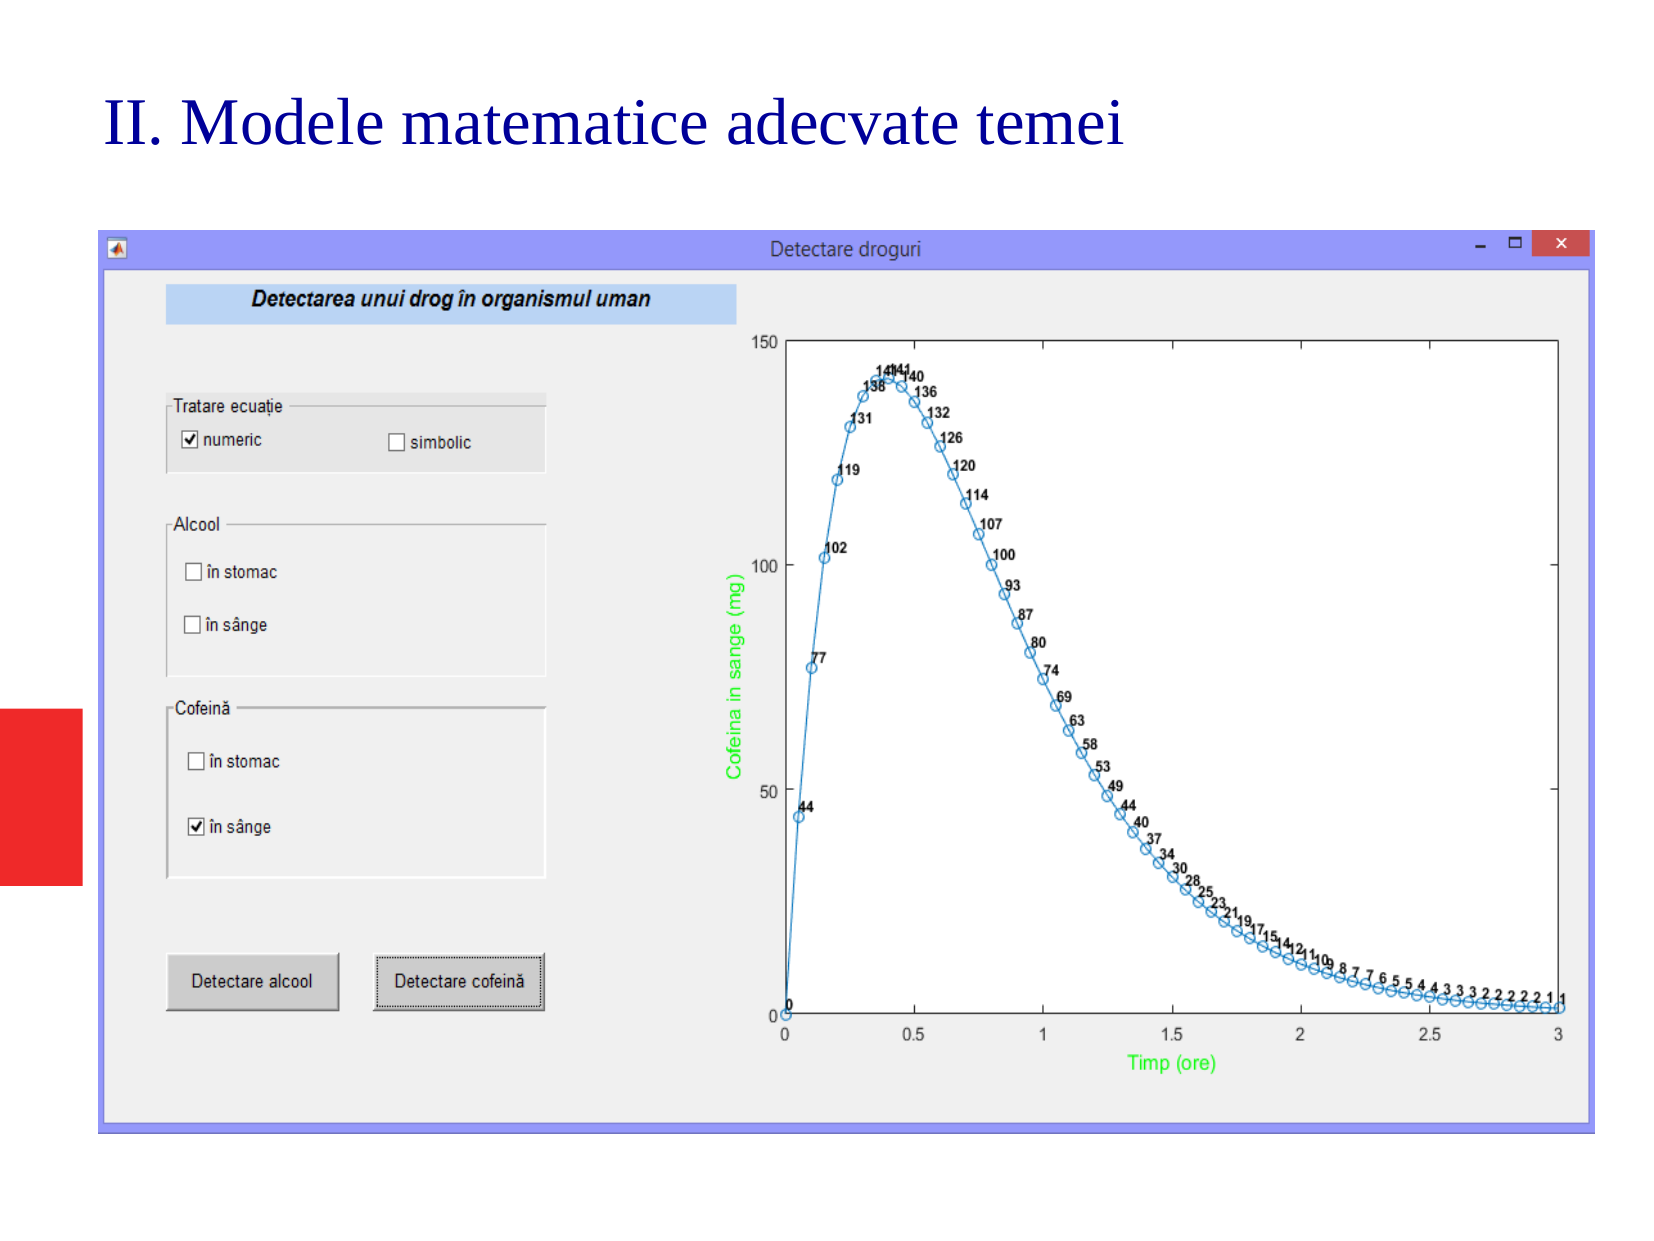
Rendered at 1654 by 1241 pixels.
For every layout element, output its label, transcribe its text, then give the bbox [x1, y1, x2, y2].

text_box II. Modele matematice adecvate temei [88, 77, 1368, 389]
picture [98, 230, 1595, 1134]
